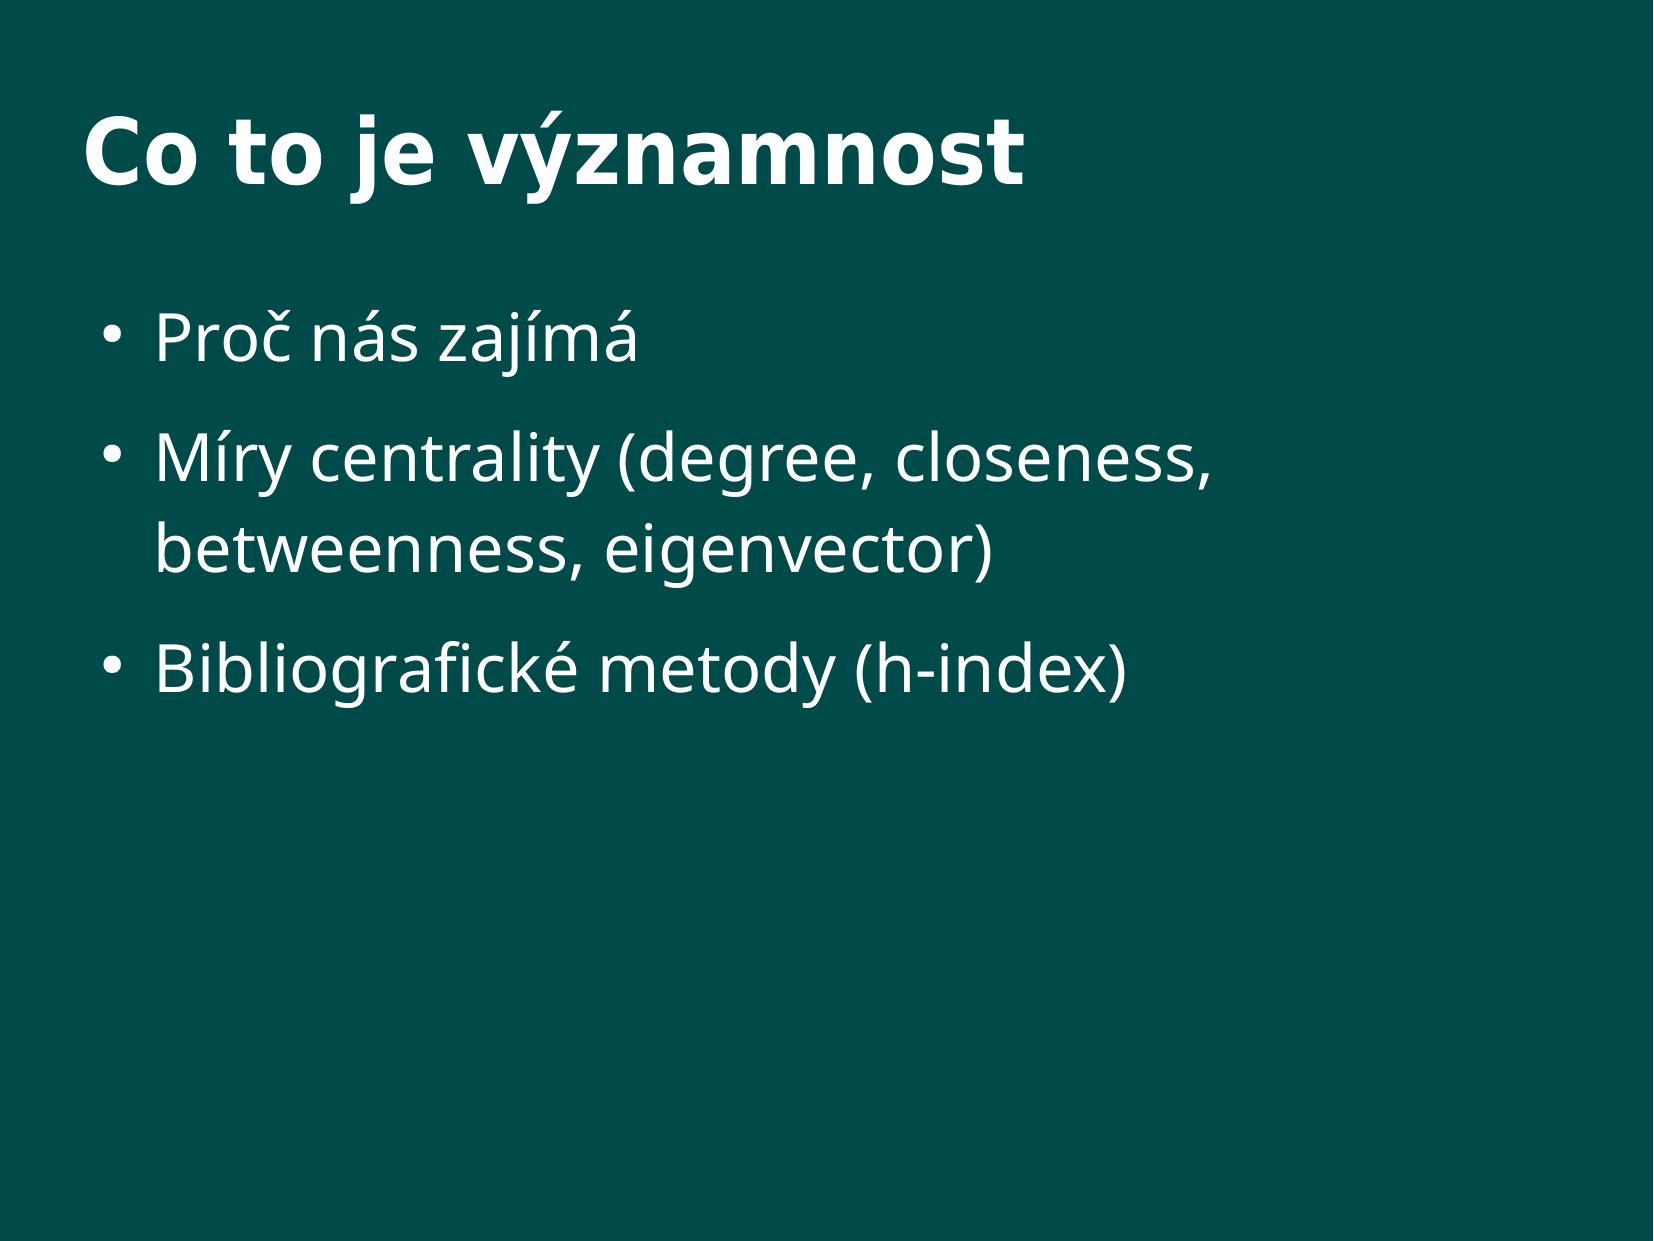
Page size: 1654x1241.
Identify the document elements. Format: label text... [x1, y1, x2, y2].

list Proč nás zajímá Míry centrality (degree, closeness, betweenness, eigenvector) Bibliografické metody (h-index) [82, 290, 1538, 1010]
title Co to je významnost [82, 49, 1571, 257]
